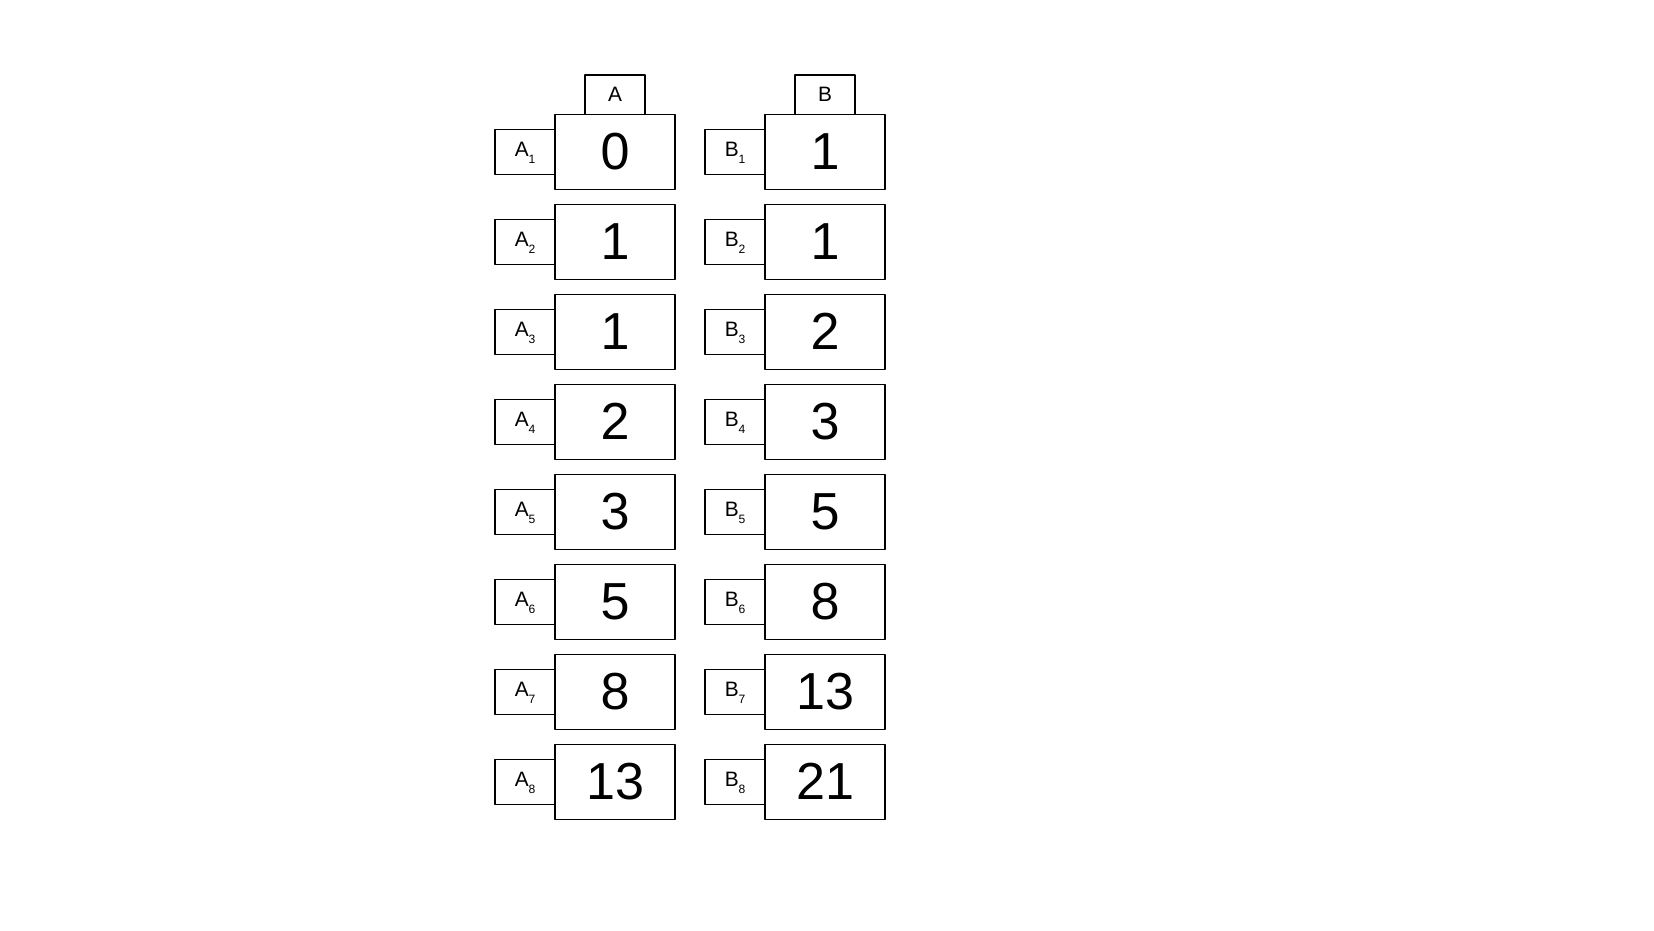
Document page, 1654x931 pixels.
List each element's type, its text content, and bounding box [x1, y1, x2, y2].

text_box 5 [555, 564, 676, 640]
text_box 3 [765, 384, 886, 460]
text_box A5 [495, 489, 556, 535]
text_box B3 [705, 309, 766, 355]
text_box A6 [495, 579, 556, 625]
text_box 1 [765, 204, 886, 280]
text_box 8 [555, 654, 676, 730]
text_box B7 [705, 669, 766, 715]
text_box 2 [555, 384, 676, 460]
text_box 8 [765, 564, 886, 640]
text_box B [795, 75, 856, 115]
text_box 1 [555, 204, 676, 280]
text_box 21 [765, 744, 886, 820]
text_box B6 [705, 579, 766, 625]
text_box A8 [495, 759, 556, 805]
text_box 0 [555, 114, 676, 190]
text_box 3 [555, 474, 676, 550]
text_box B4 [705, 399, 766, 445]
text_box A3 [495, 309, 556, 355]
text_box A1 [495, 129, 556, 175]
text_box B5 [705, 489, 766, 535]
text_box 13 [555, 744, 676, 820]
text_box 5 [765, 474, 886, 550]
text_box 1 [765, 114, 886, 190]
text_box 2 [765, 294, 886, 370]
text_box B8 [705, 759, 766, 805]
text_box 13 [765, 654, 886, 730]
text_box A7 [495, 669, 556, 715]
text_box B1 [705, 129, 766, 175]
text_box 1 [555, 294, 676, 370]
text_box A [585, 75, 646, 115]
text_box A4 [495, 399, 556, 445]
text_box A2 [495, 219, 556, 265]
text_box B2 [705, 219, 766, 265]
